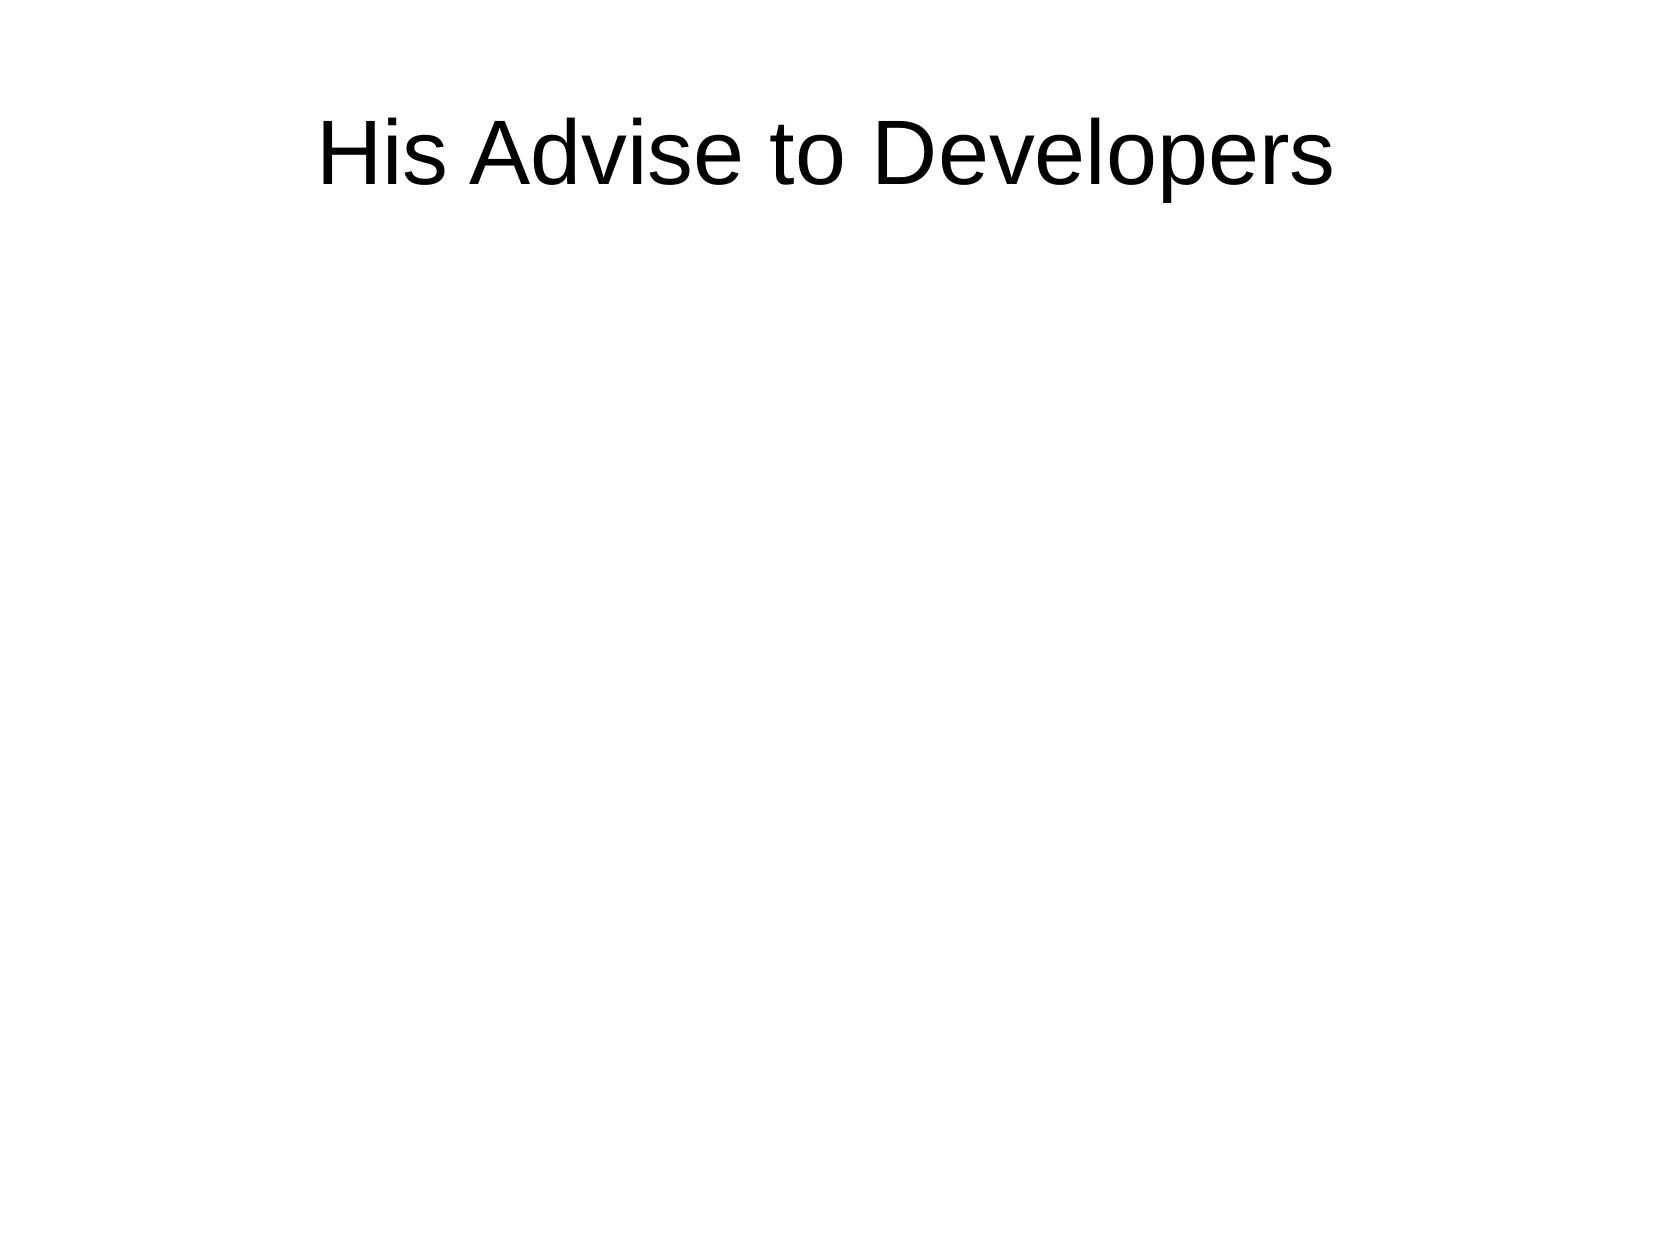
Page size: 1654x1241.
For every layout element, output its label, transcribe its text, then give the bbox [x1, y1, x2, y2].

title His Advise to Developers [82, 49, 1571, 257]
